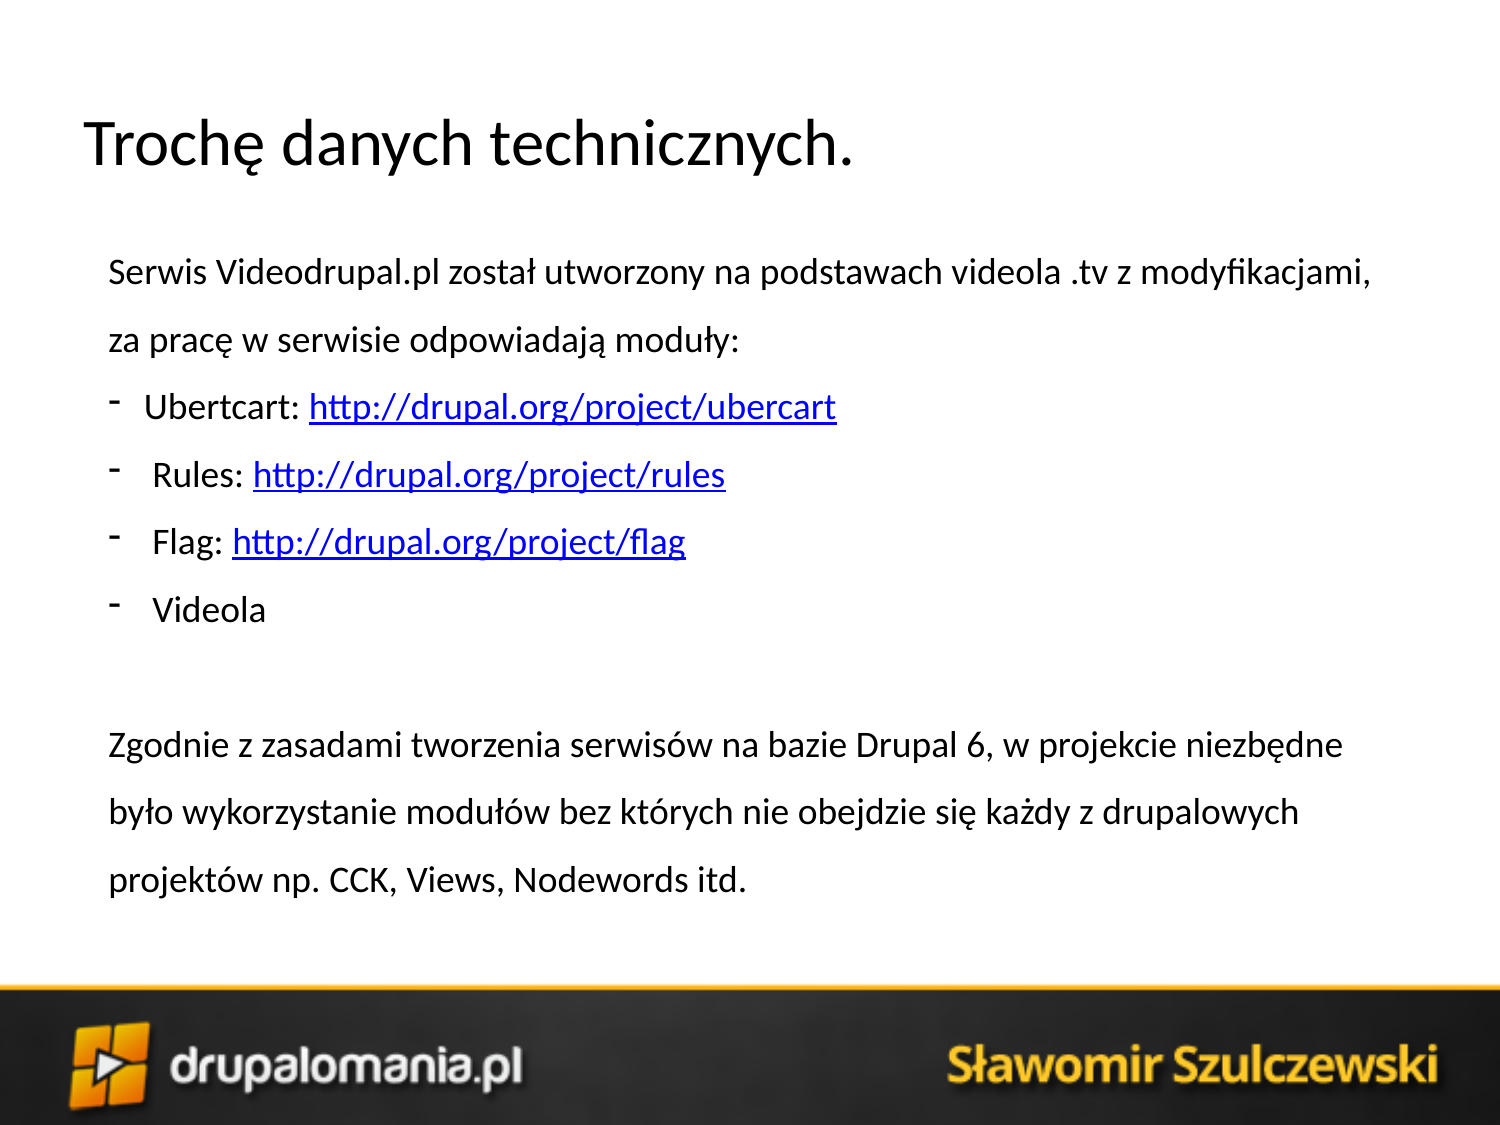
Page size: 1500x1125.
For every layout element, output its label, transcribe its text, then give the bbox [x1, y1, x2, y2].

text_box Serwis Videodrupal.pl został utworzony na podstawach videola .tv z modyfikacjami, za pracę w serwisie odpowiadają moduły: Ubertcart: http://drupal.org/project/ubercart Rules: http://drupal.org/project/rules Flag: http://drupal.org/project/flag Videola Zgodnie z zasadami tworzenia serwisów na bazie Drupal 6, w projekcie niezbędne było wykorzystanie modułów bez których nie obejdzie się każdy z drupalowych projektów np. CCK, Views, Nodewords itd. [93, 217, 1418, 908]
picture [0, 0, 1500, 1125]
text_box Trochę danych technicznych. [69, 91, 1383, 187]
